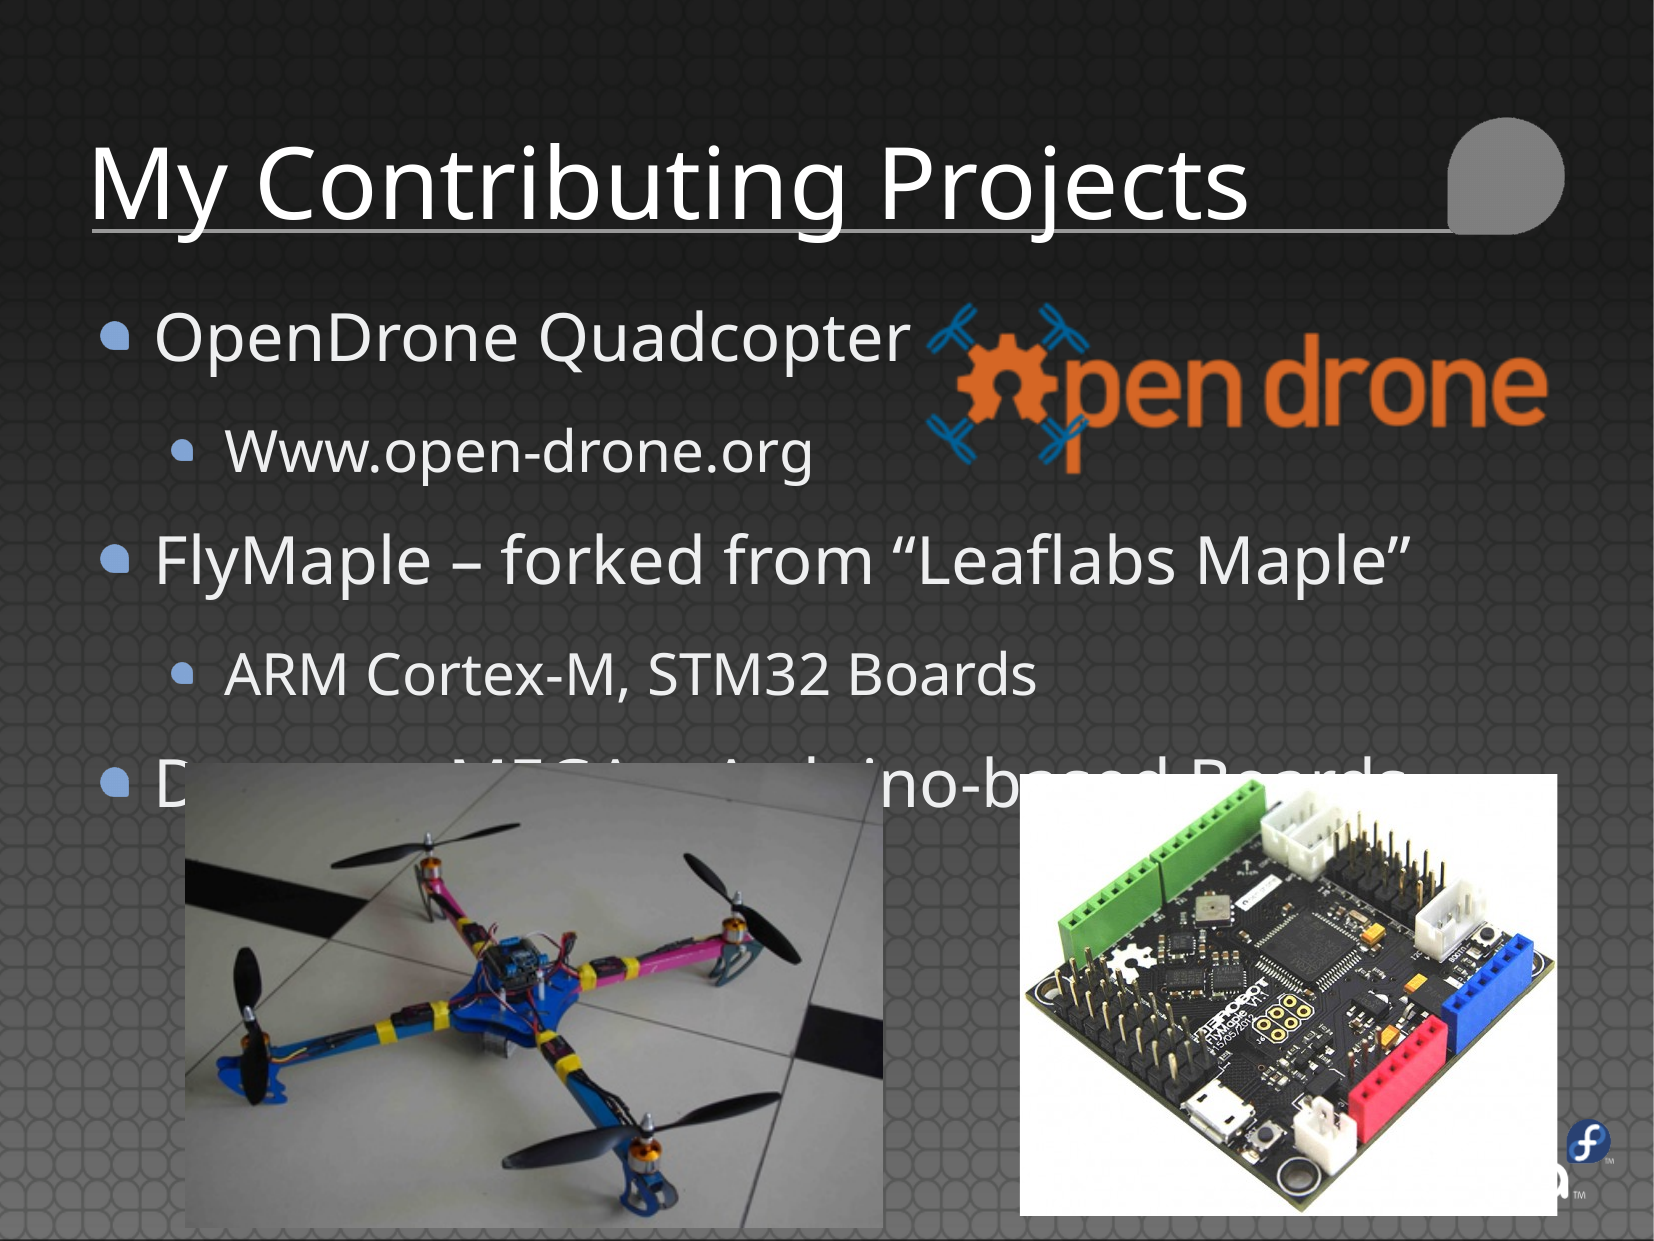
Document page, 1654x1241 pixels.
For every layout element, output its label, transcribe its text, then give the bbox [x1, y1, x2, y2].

title My Contributing Projects [86, 112, 1576, 249]
list OpenDrone Quadcopter Www.open-drone.org FlyMaple – forked from “Leaflabs Maple” ARM Cortex-M, STM32 Boards Dreamer MEGA - Arduino-based Boards [82, 290, 1571, 1163]
picture [0, 0, 1654, 1241]
